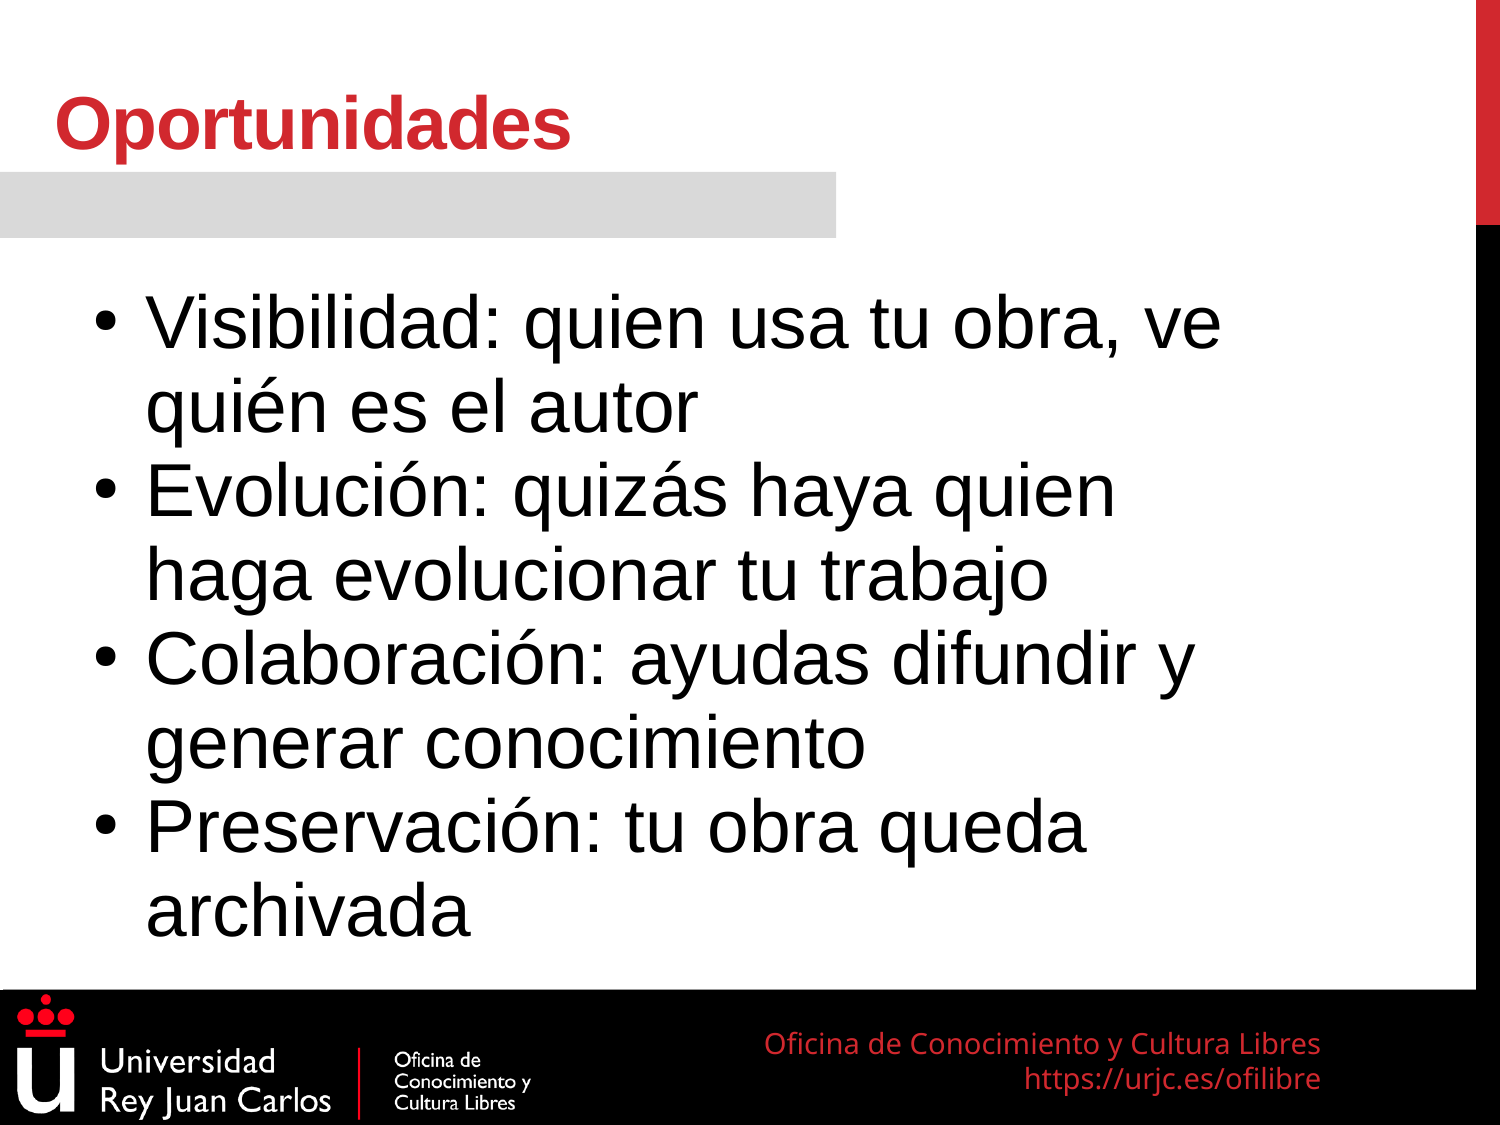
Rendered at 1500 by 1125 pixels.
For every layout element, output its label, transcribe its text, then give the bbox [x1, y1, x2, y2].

title [75, 172, 1026, 250]
text_box [0, 171, 837, 238]
picture [17, 994, 531, 1120]
text_box Oportunidades [39, 24, 1366, 172]
text_box Visibilidad: quien usa tu obra, ve quién es el autor Evolución: quizás haya quien haga evolucionar tu trabajo Colaboración: ayudas difundir y generar conocimiento Preservación: tu obra queda archivada [60, 273, 1254, 961]
